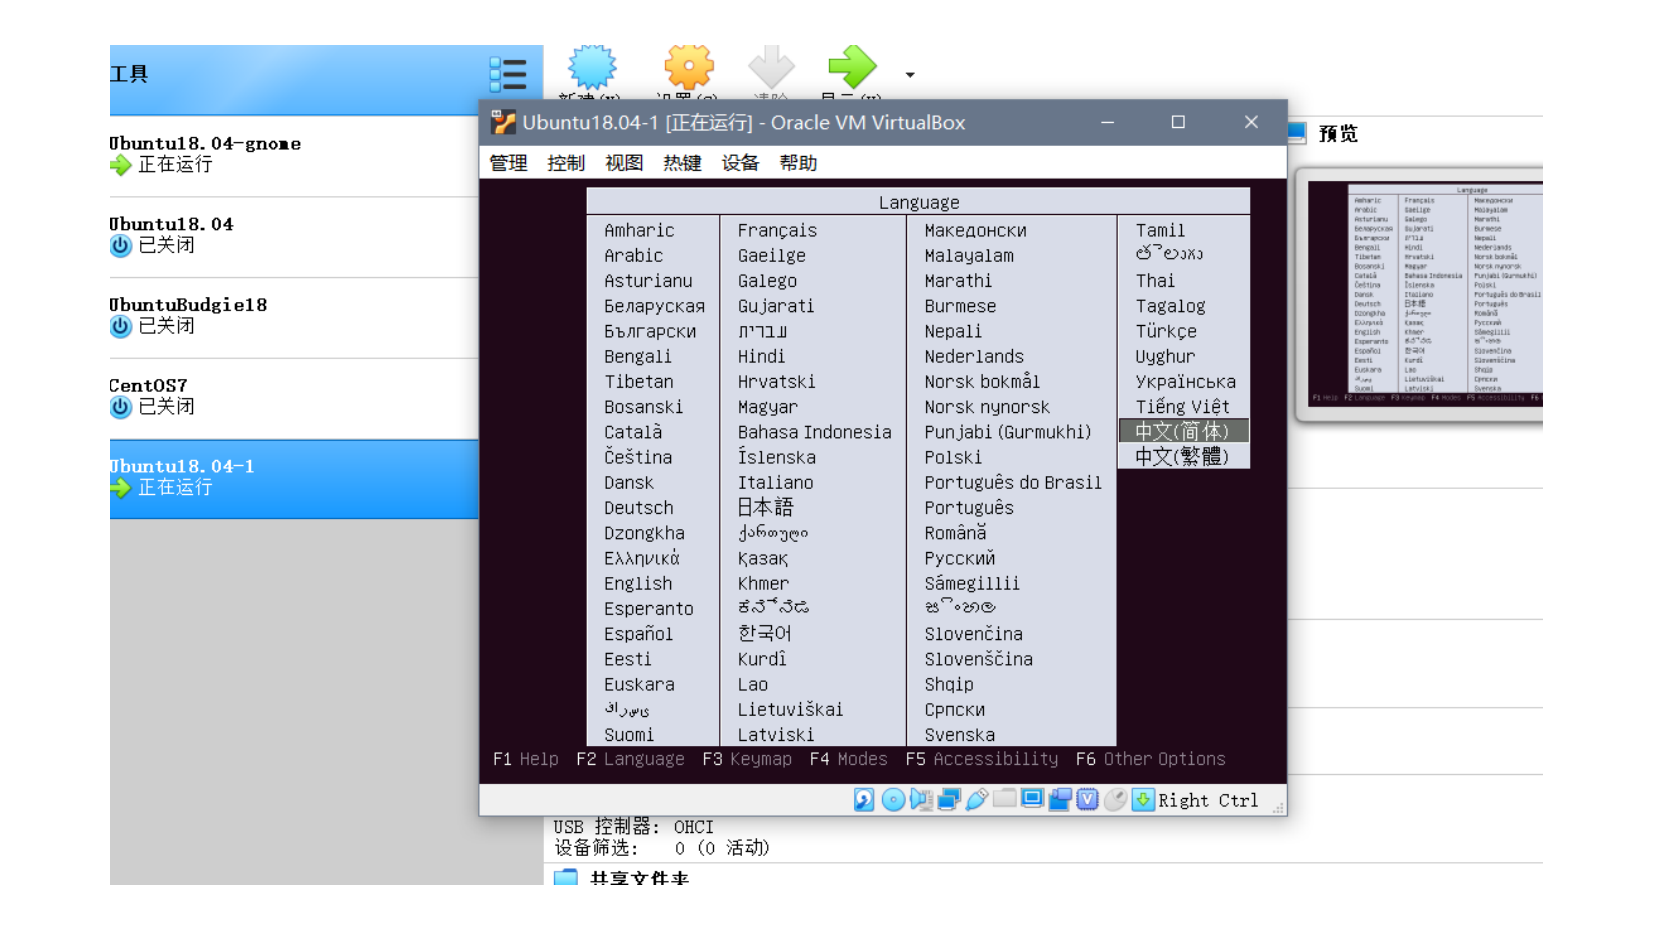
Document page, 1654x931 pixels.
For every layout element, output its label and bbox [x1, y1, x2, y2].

picture [110, 45, 1543, 886]
